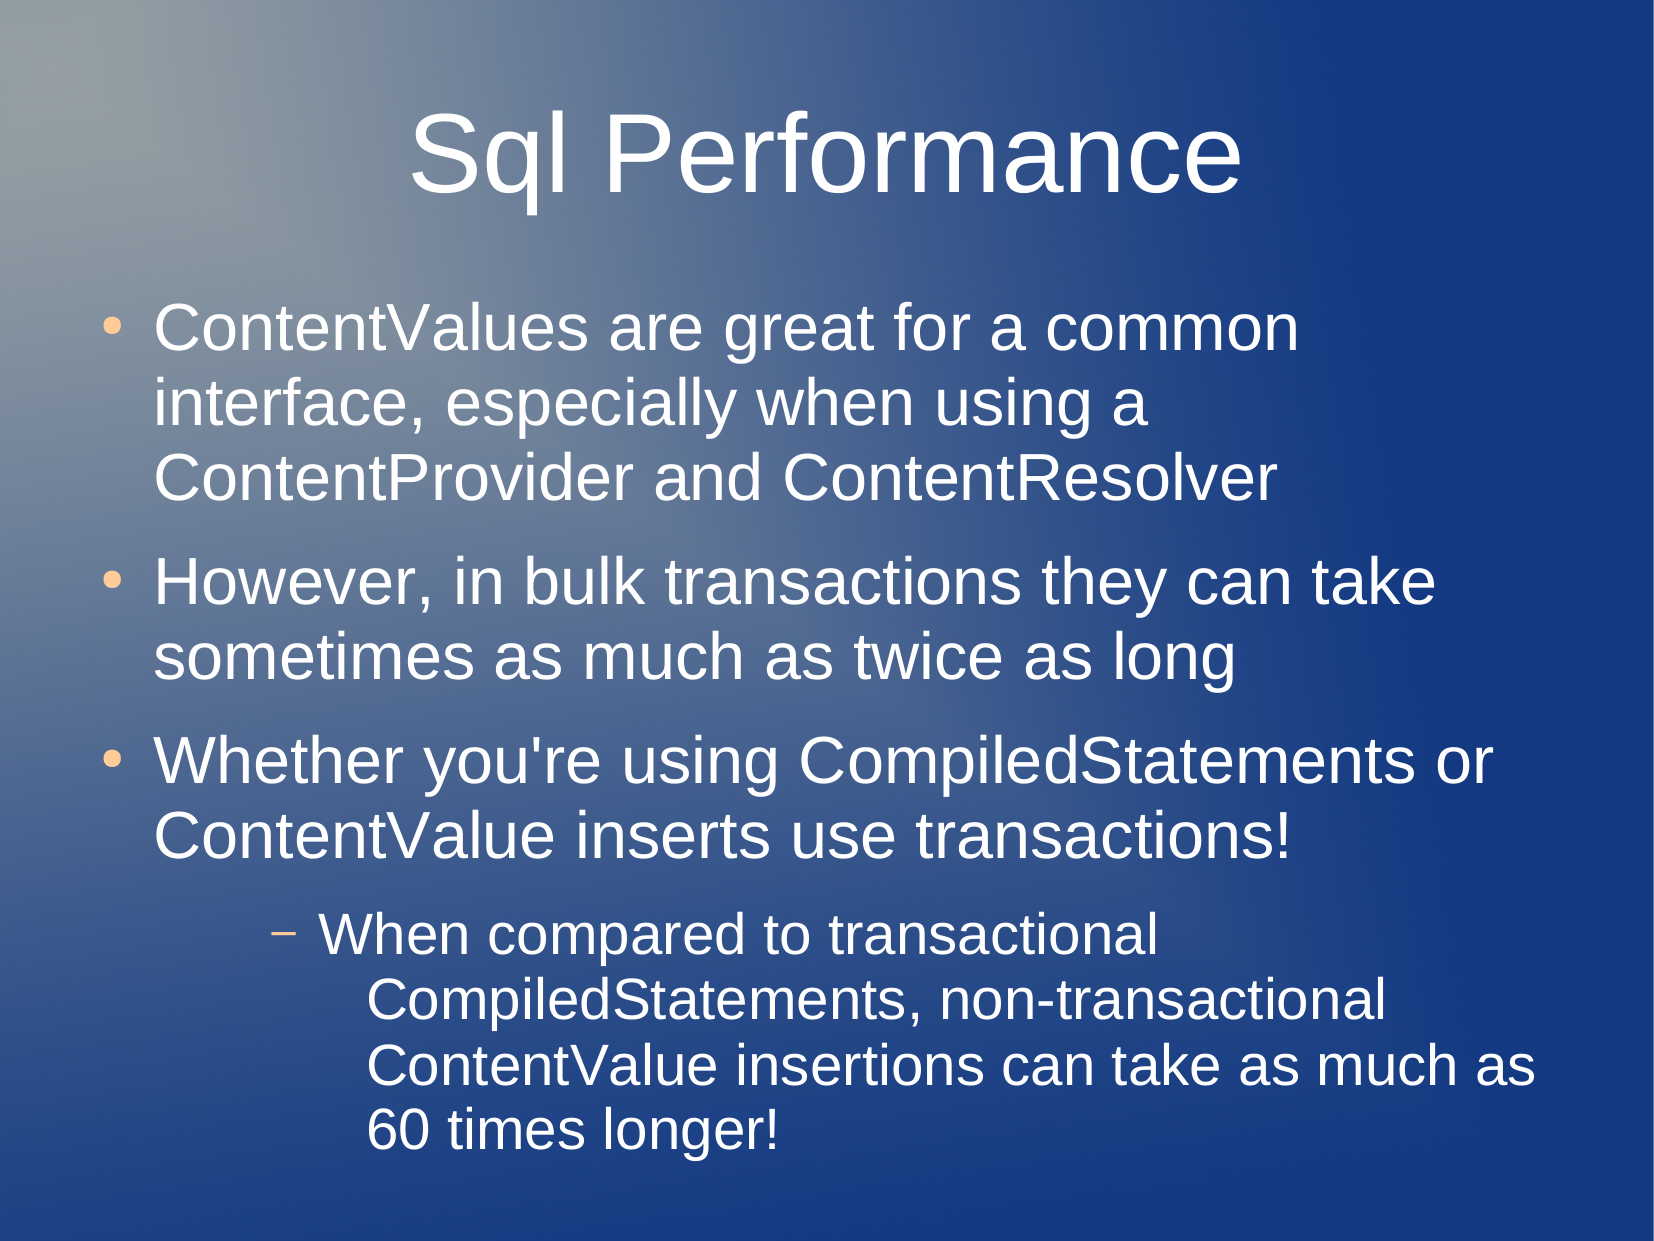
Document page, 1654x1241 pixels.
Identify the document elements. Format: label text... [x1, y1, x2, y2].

title Sql Performance [82, 49, 1571, 257]
picture [0, 0, 1654, 1241]
list ContentValues are great for a common interface, especially when using a ContentProvider and ContentResolver However, in bulk transactions they can take sometimes as much as twice as long Whether you're using CompiledStatements or ContentValue inserts use transactions! When compared to transactional CompiledStatements, non-transactional ContentValue insertions can take as much as 60 times longer! [82, 290, 1571, 1164]
